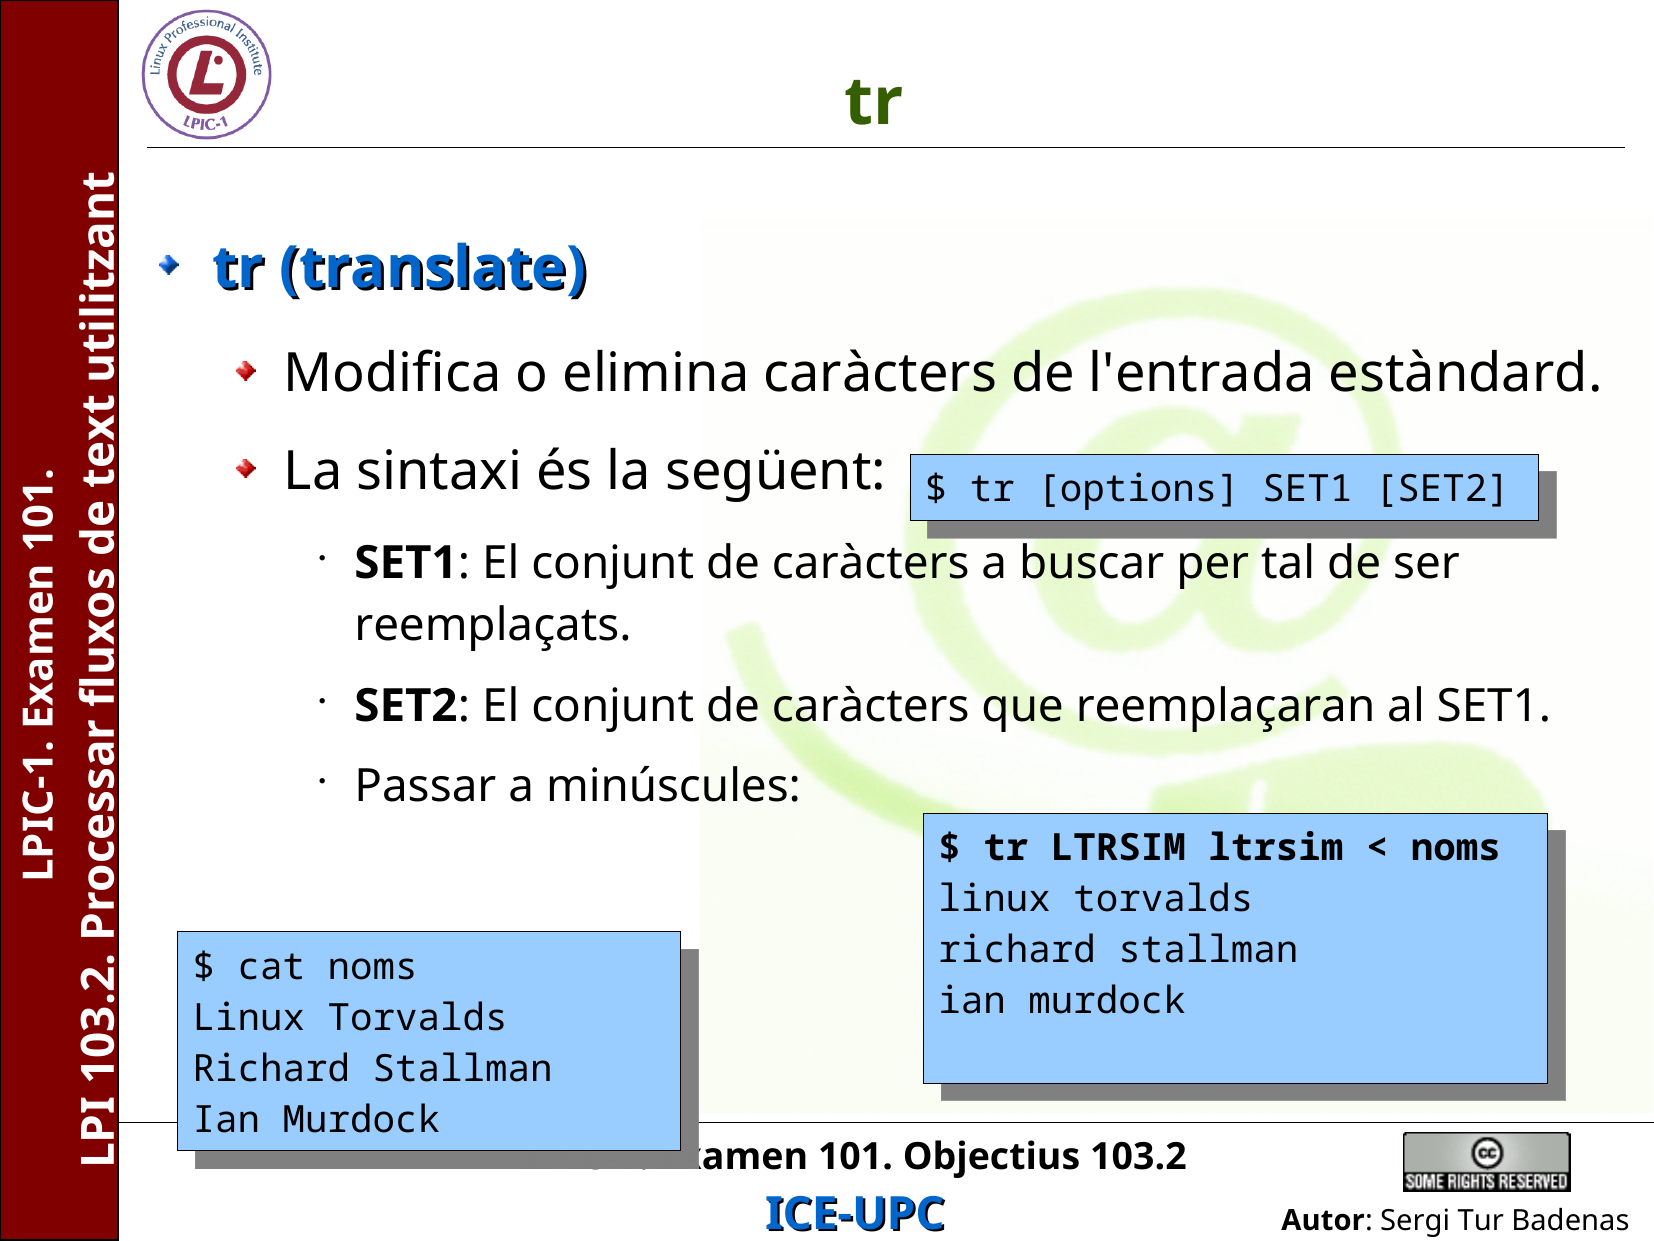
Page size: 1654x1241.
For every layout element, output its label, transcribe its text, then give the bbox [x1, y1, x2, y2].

picture [135, 5, 277, 55]
text_box $ tr [options] SET1 [SET2] [910, 454, 1539, 507]
picture [700, 217, 1654, 1113]
title tr [129, 55, 1619, 142]
text_box $ cat noms Linux Torvalds Richard Stallman Ian Murdock [177, 931, 681, 1097]
picture [1403, 1132, 1571, 1192]
list tr (translate) Modifica o elimina caràcters de l'entrada estàndard. La sintaxi és la següent: SET1: El conjunt de caràcters a buscar per tal de ser reemplaçats. SET2: El conjunt de caràcters que reemplaçaran al SET1. Passar a minúscules: [141, 225, 1630, 1061]
text_box $ tr LTRSIM ltrsim < noms linux torvalds richard stallman ian murdock [923, 813, 1548, 1016]
